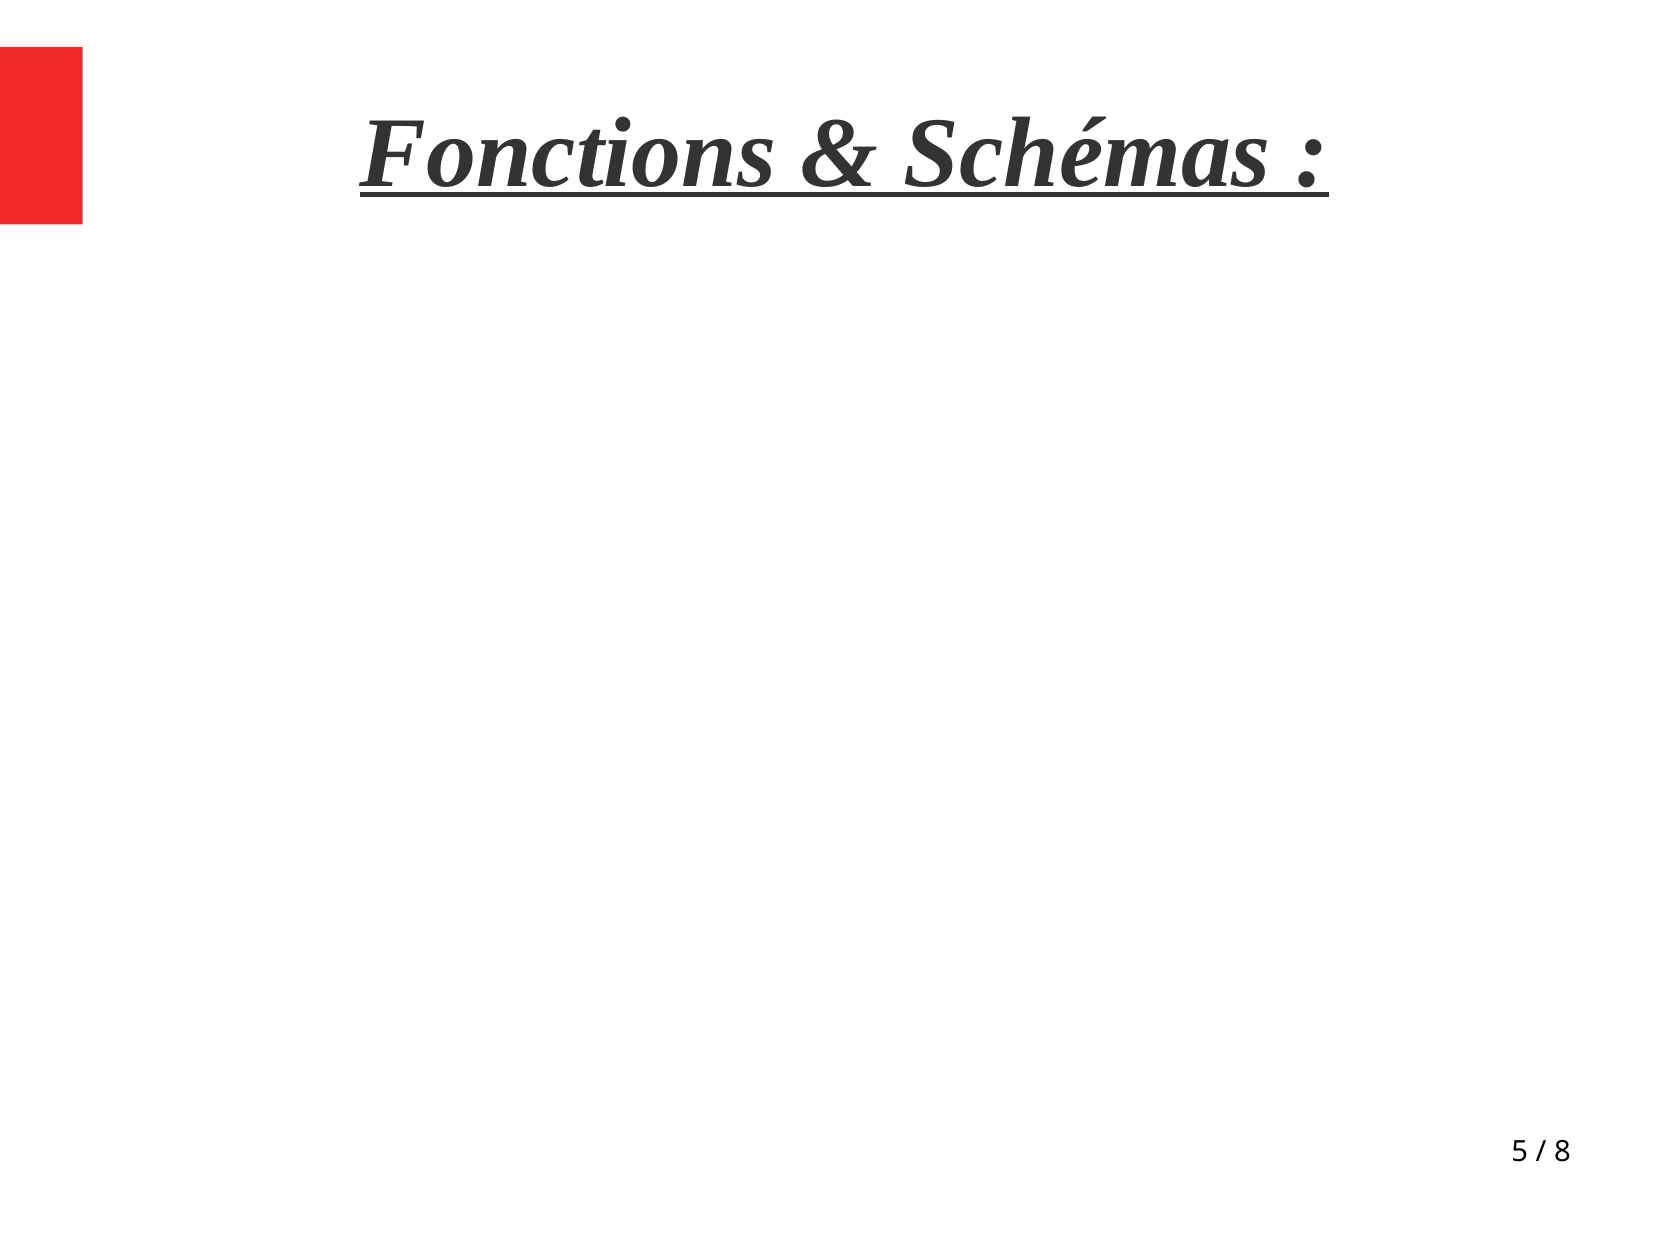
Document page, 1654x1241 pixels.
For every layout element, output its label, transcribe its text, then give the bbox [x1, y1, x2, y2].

title Fonctions & Schémas : [118, 49, 1571, 257]
